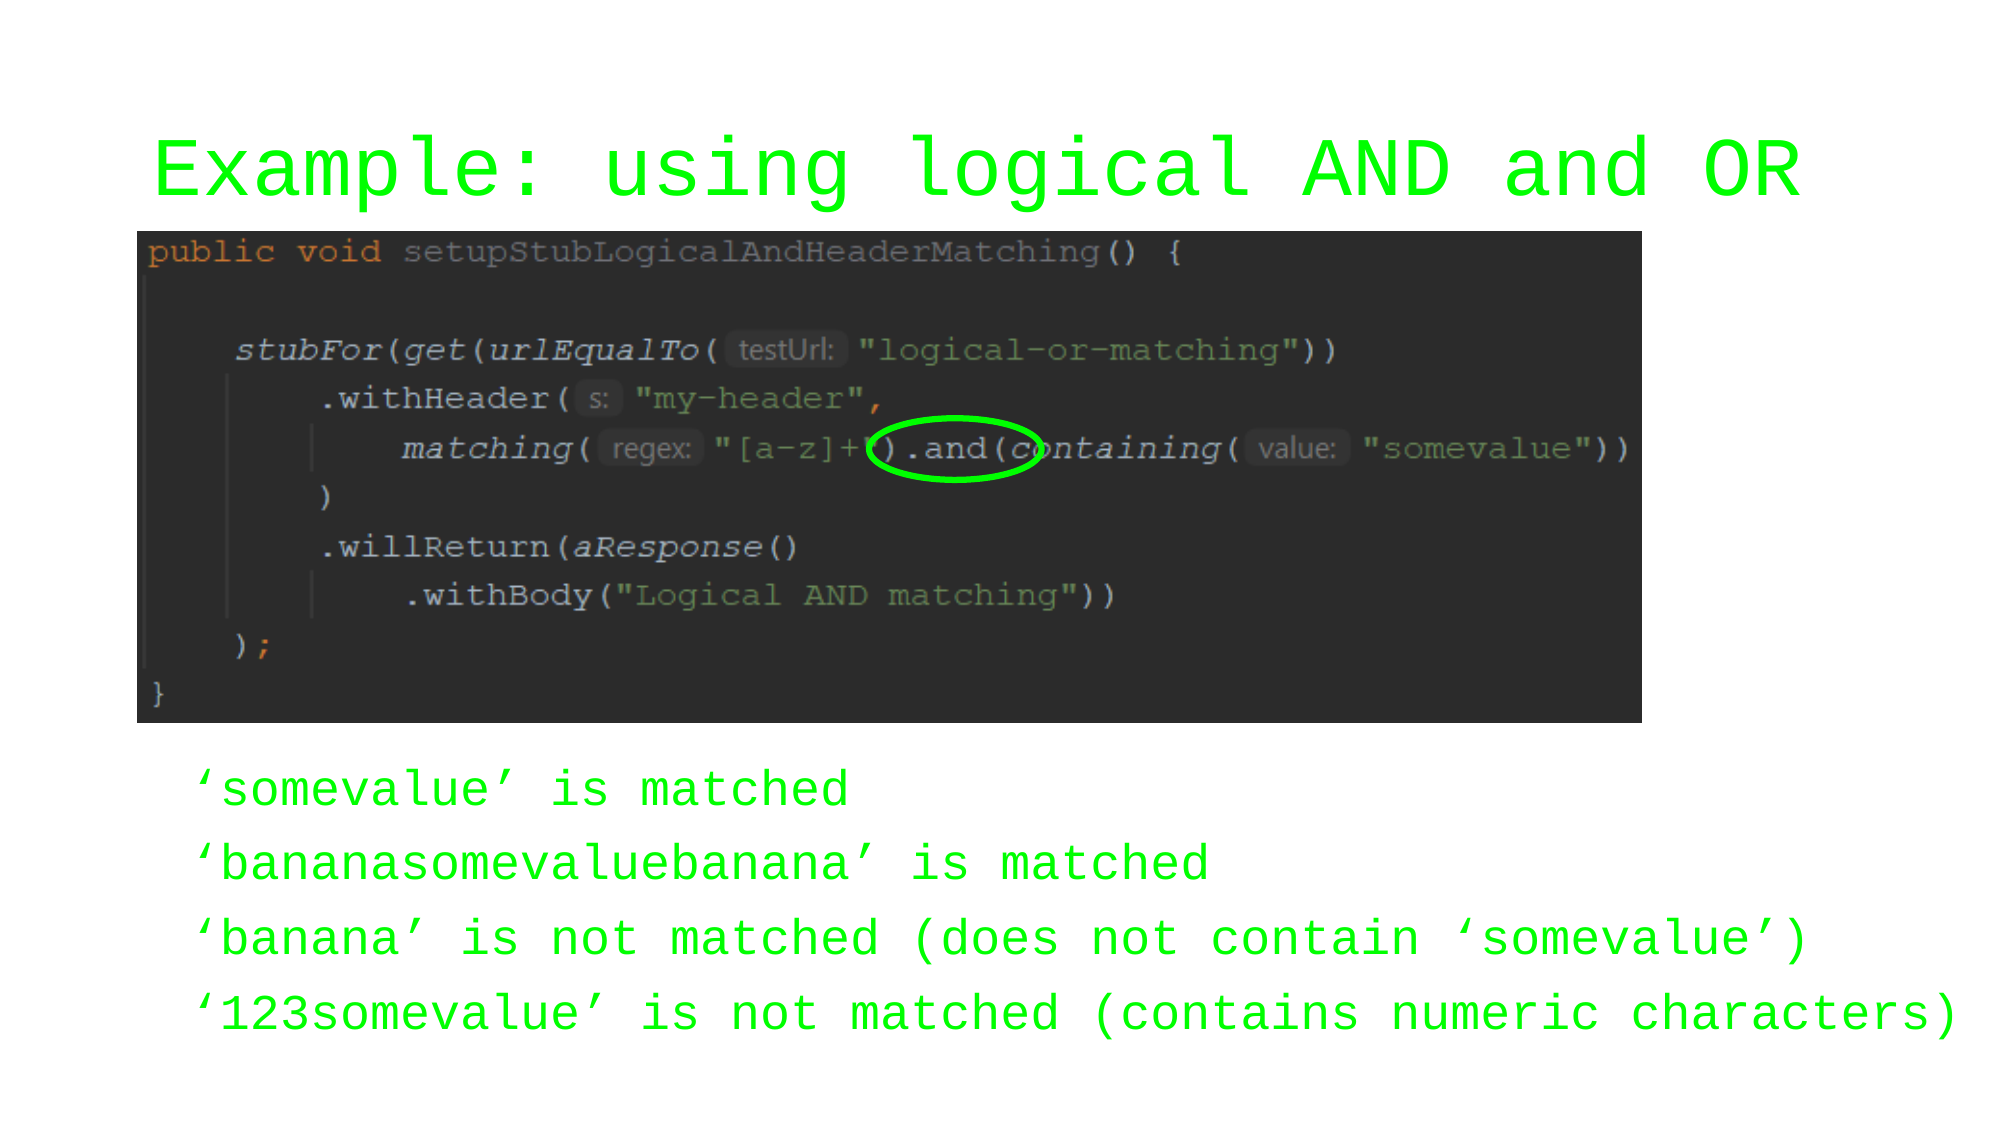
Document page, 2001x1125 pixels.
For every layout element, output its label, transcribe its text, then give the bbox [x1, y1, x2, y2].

list ‘somevalue’ is matched ‘bananasomevaluebanana’ is matched ‘banana’ is not matched (does not contain ‘somevalue’) ‘123somevalue’ is not matched (contains numeric characters) [137, 363, 1981, 1092]
title Example: using logical AND and OR [137, 59, 1925, 278]
picture [137, 231, 1642, 723]
